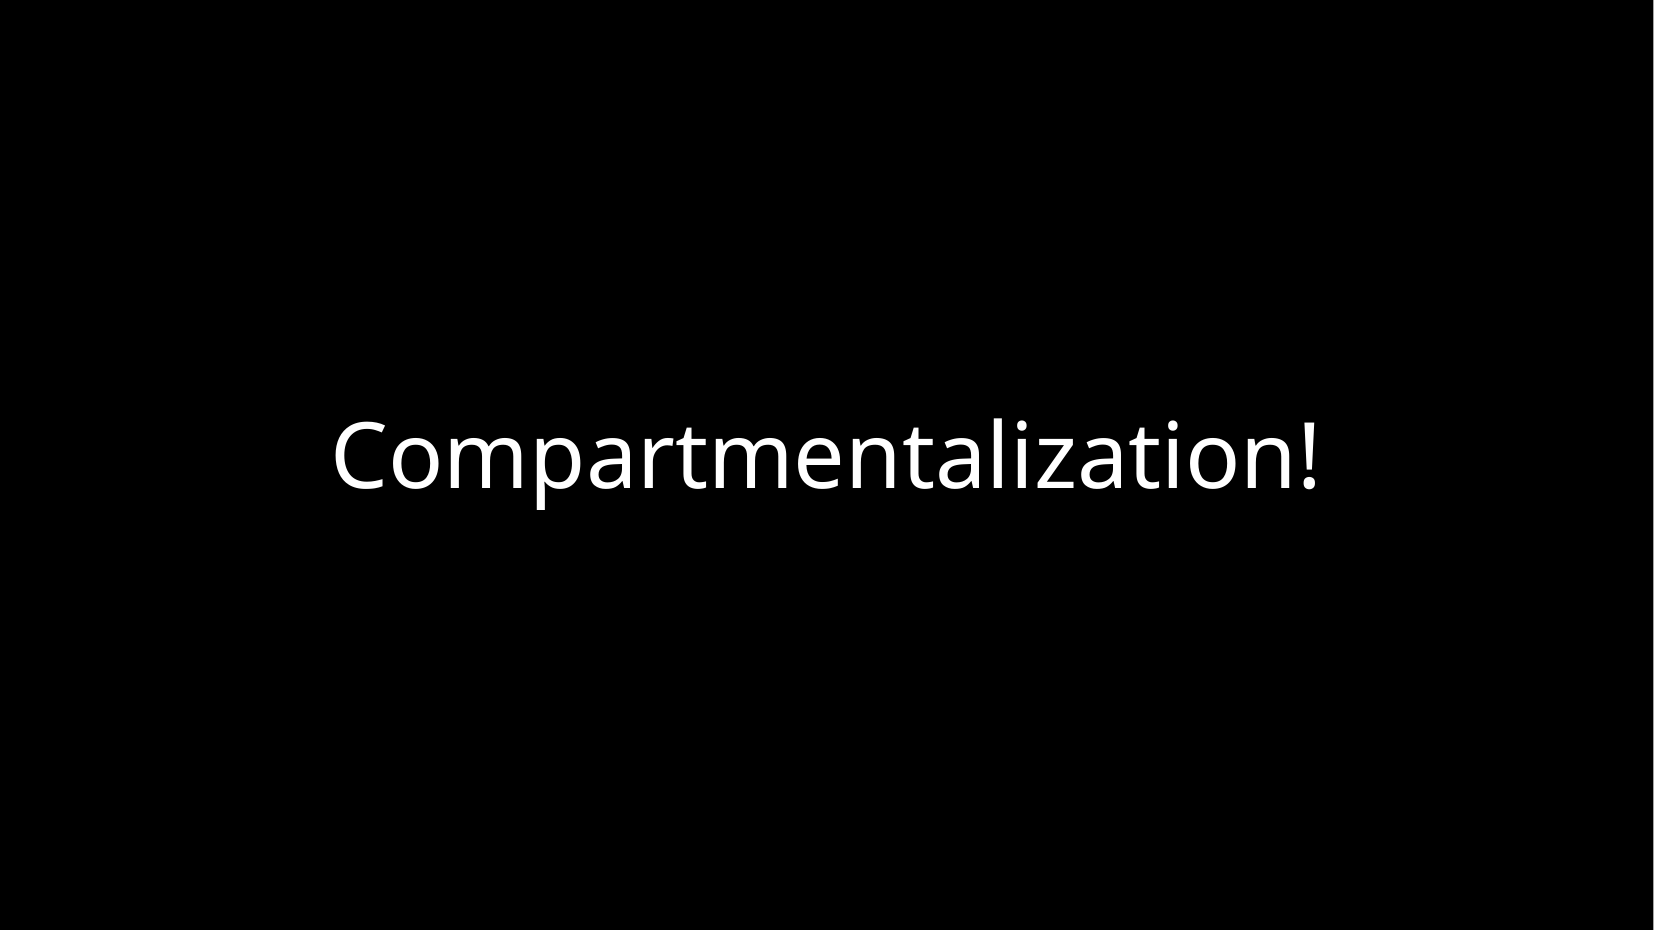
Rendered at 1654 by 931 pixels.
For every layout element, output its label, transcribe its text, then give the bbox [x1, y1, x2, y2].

title Compartmentalization! [82, 375, 1571, 531]
